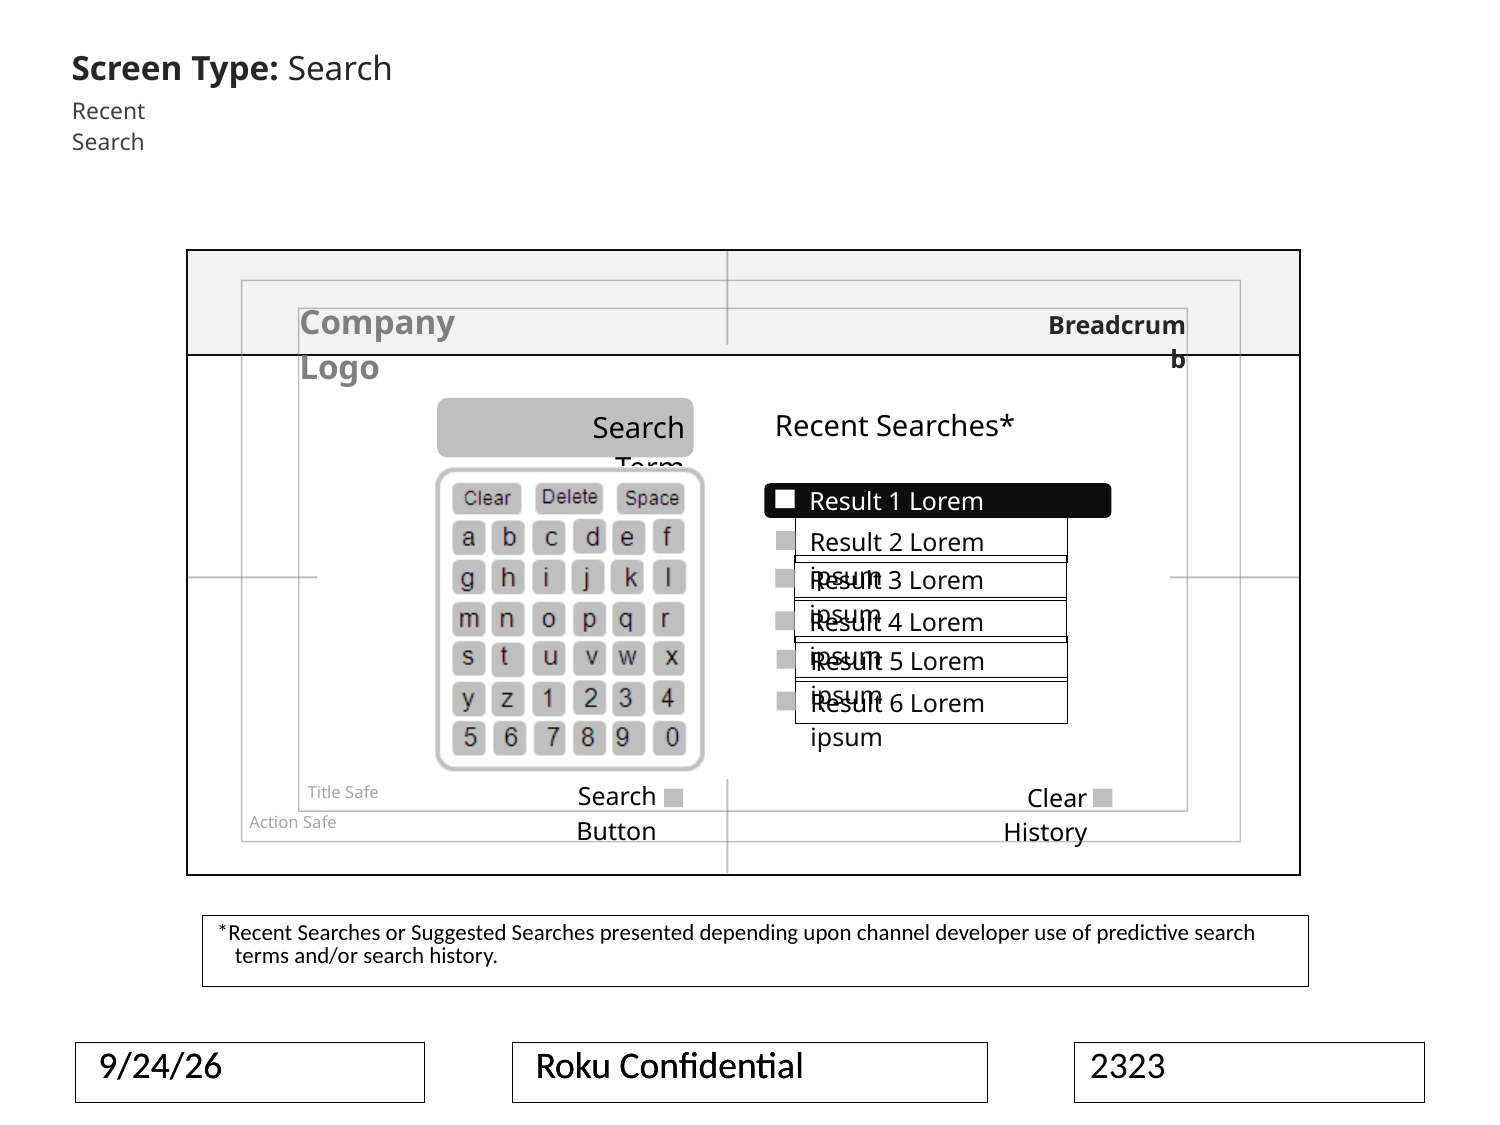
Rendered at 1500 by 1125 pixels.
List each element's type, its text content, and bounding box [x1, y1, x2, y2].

text_box Clear History [922, 812, 1103, 819]
text_box Clear History [922, 772, 1103, 810]
text_box [188, 250, 1299, 356]
text_box Recent Search [57, 87, 235, 131]
text_box [764, 483, 795, 518]
text_box Company Logo [284, 291, 543, 348]
text_box Result 4 Lorem ipsum [794, 597, 1067, 643]
text_box [664, 788, 684, 808]
text_box Company Logo [300, 310, 543, 348]
text_box *Recent Searches or Suggested Searches presented depending upon channel developer use of predictive search terms and/or search history. [202, 915, 1309, 987]
text_box Breadcrumb [1027, 299, 1201, 346]
text_box Result 6 Lorem ipsum [795, 677, 1068, 724]
text_box [775, 568, 795, 588]
text_box [775, 611, 795, 631]
text_box Recent Searches* [760, 397, 1181, 448]
text_box Result 3 Lorem ipsum [794, 555, 1067, 597]
text_box Result 1 Lorem ipsum [794, 475, 1067, 522]
text_box [776, 649, 796, 669]
text_box Search Button [483, 812, 672, 818]
slide_number <number><number> [1074, 1042, 1425, 1103]
picture [434, 466, 716, 773]
text_box Screen Type: Search [56, 38, 1407, 104]
text_box [437, 397, 693, 458]
text_box [1067, 483, 1112, 518]
text_box Search Button [483, 773, 672, 810]
text_box Breadcrumb [1027, 310, 1186, 346]
text_box Title Safe [292, 772, 453, 814]
text_box Result 5 Lorem ipsum [795, 636, 1068, 677]
text_box Action Safe [234, 803, 395, 845]
text_box [776, 691, 796, 711]
text_box [1093, 788, 1113, 808]
text_box Result 2 Lorem ipsum [795, 517, 1068, 563]
text_box [776, 531, 796, 550]
footer Roku Confidential [512, 1042, 988, 1103]
text_box Search Term [507, 399, 700, 451]
slide_number 1/11/10 [75, 1042, 425, 1103]
